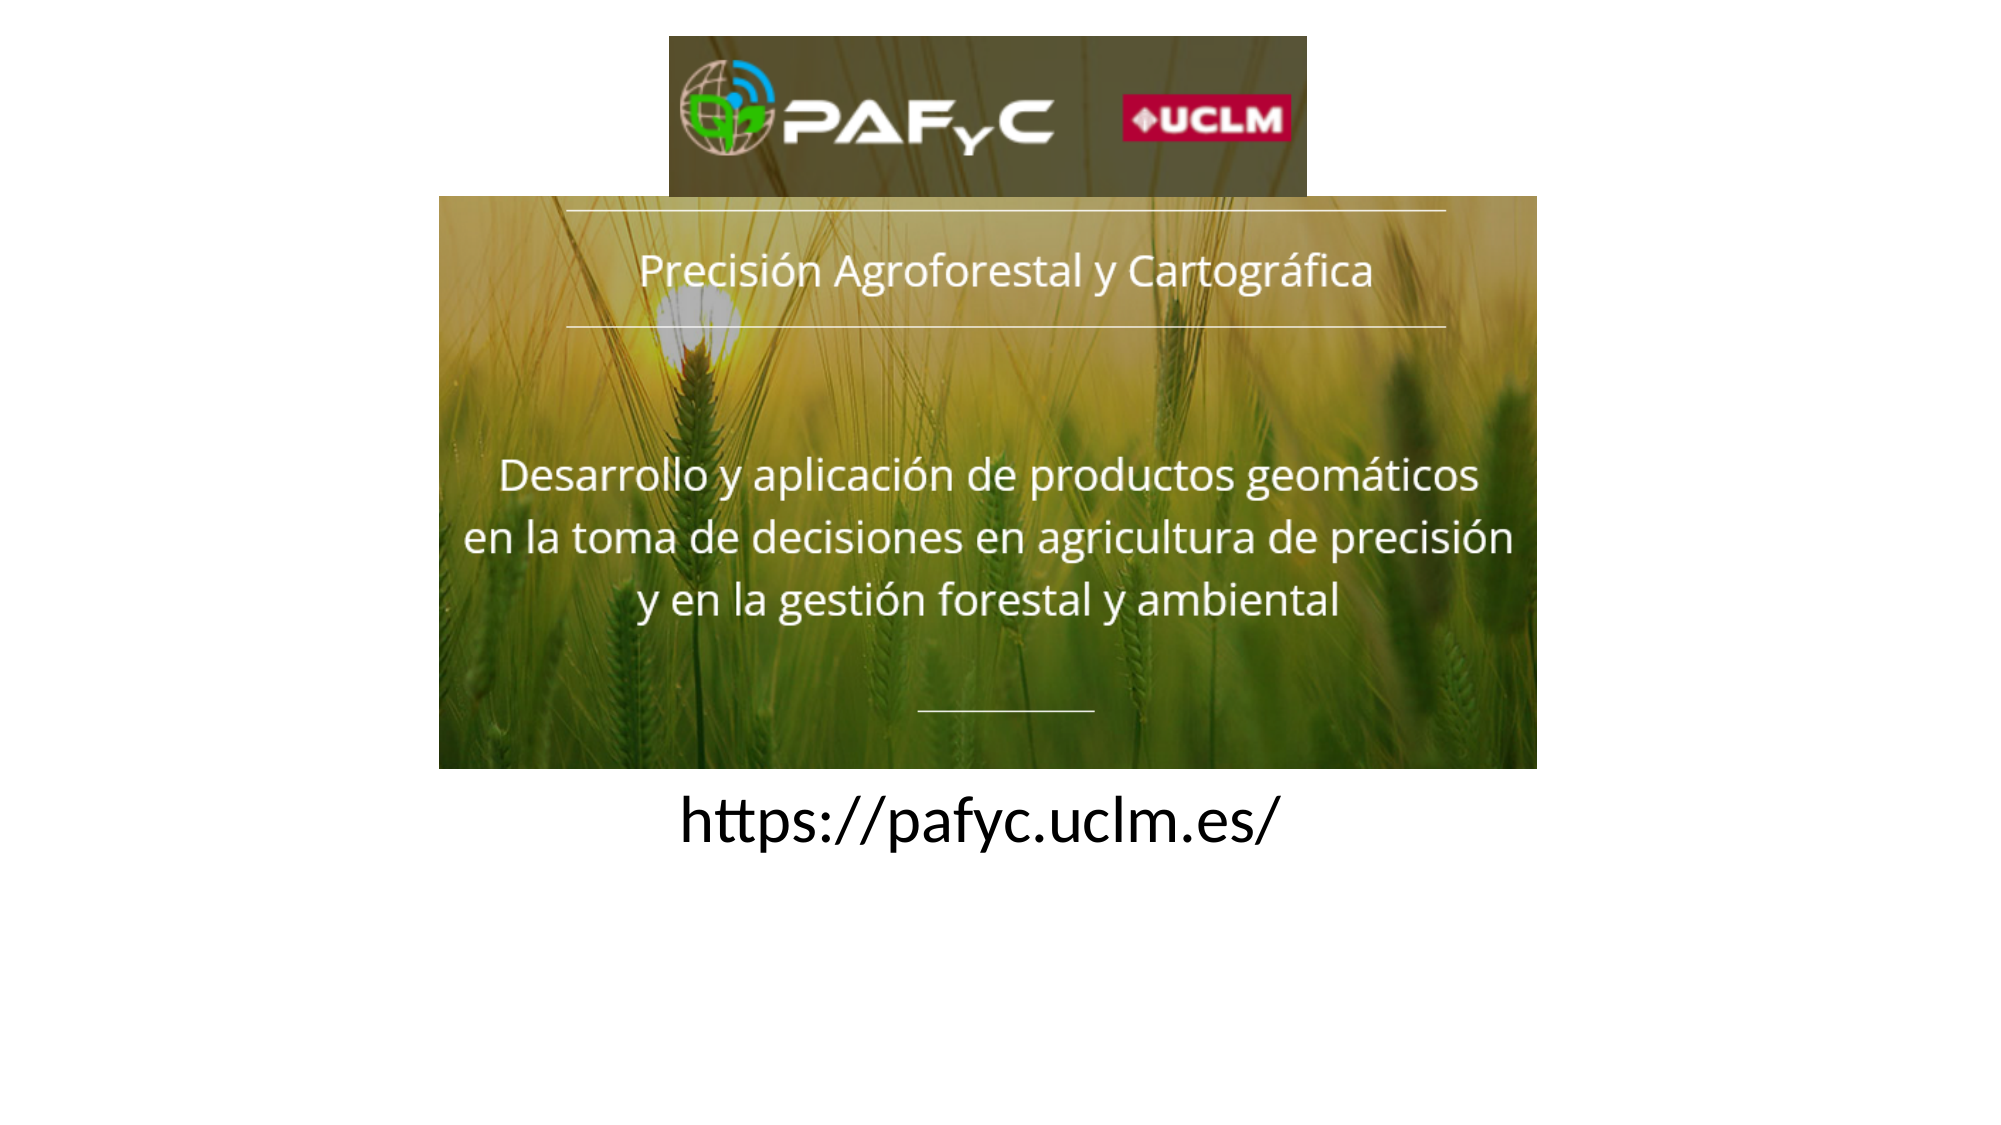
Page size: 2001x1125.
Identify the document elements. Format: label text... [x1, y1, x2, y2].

picture [439, 36, 1537, 769]
text_box https://pafyc.uclm.es/ [507, 768, 1469, 865]
